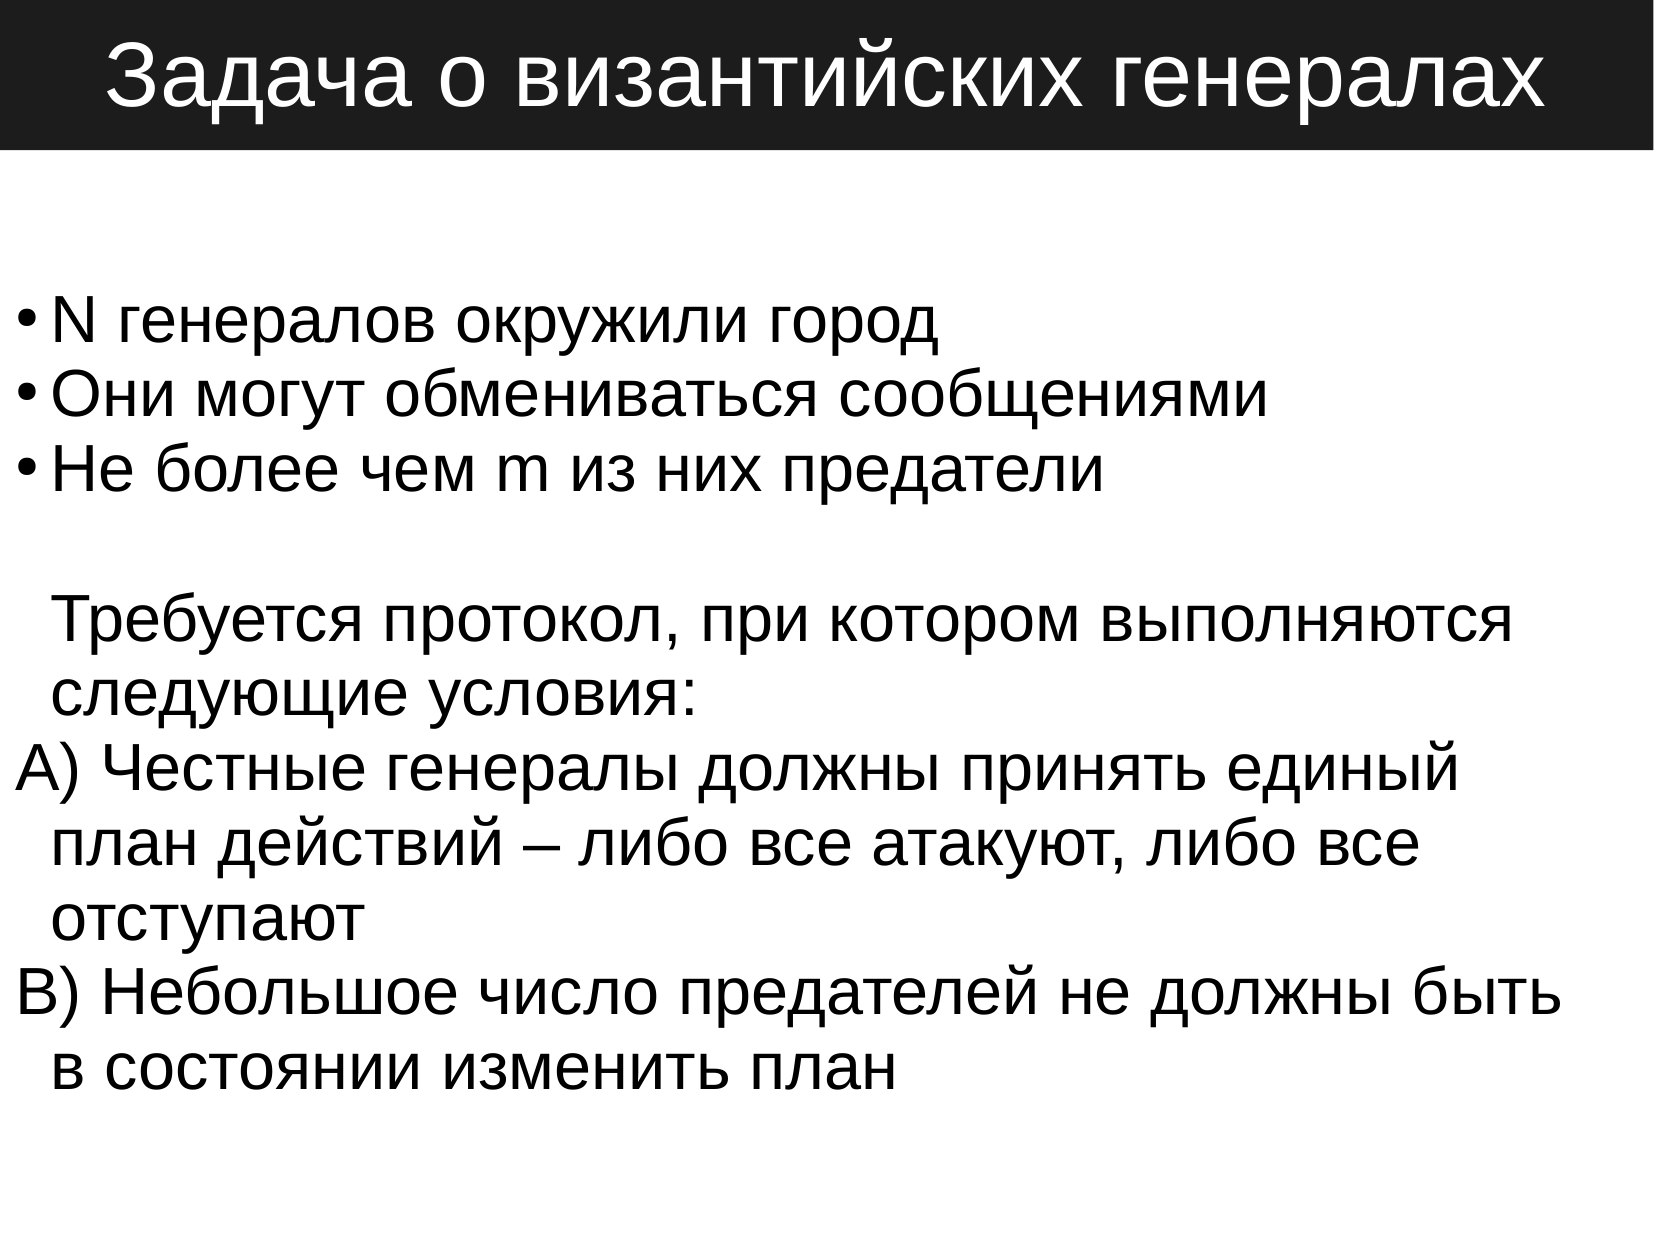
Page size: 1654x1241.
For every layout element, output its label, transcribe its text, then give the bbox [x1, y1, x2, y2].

title Задача о византийских генералах [0, 0, 1654, 151]
subtitle N генералов окружили город Они могут обмениваться сообщениями Не более чем m из них предатели Требуется протокол, при котором выполняются следующие условия: Честные генералы должны принять единый план действий – либо все атакуют, либо все отступают Небольшое число предателей не должны быть в состоянии изменить план [15, 168, 1606, 1218]
